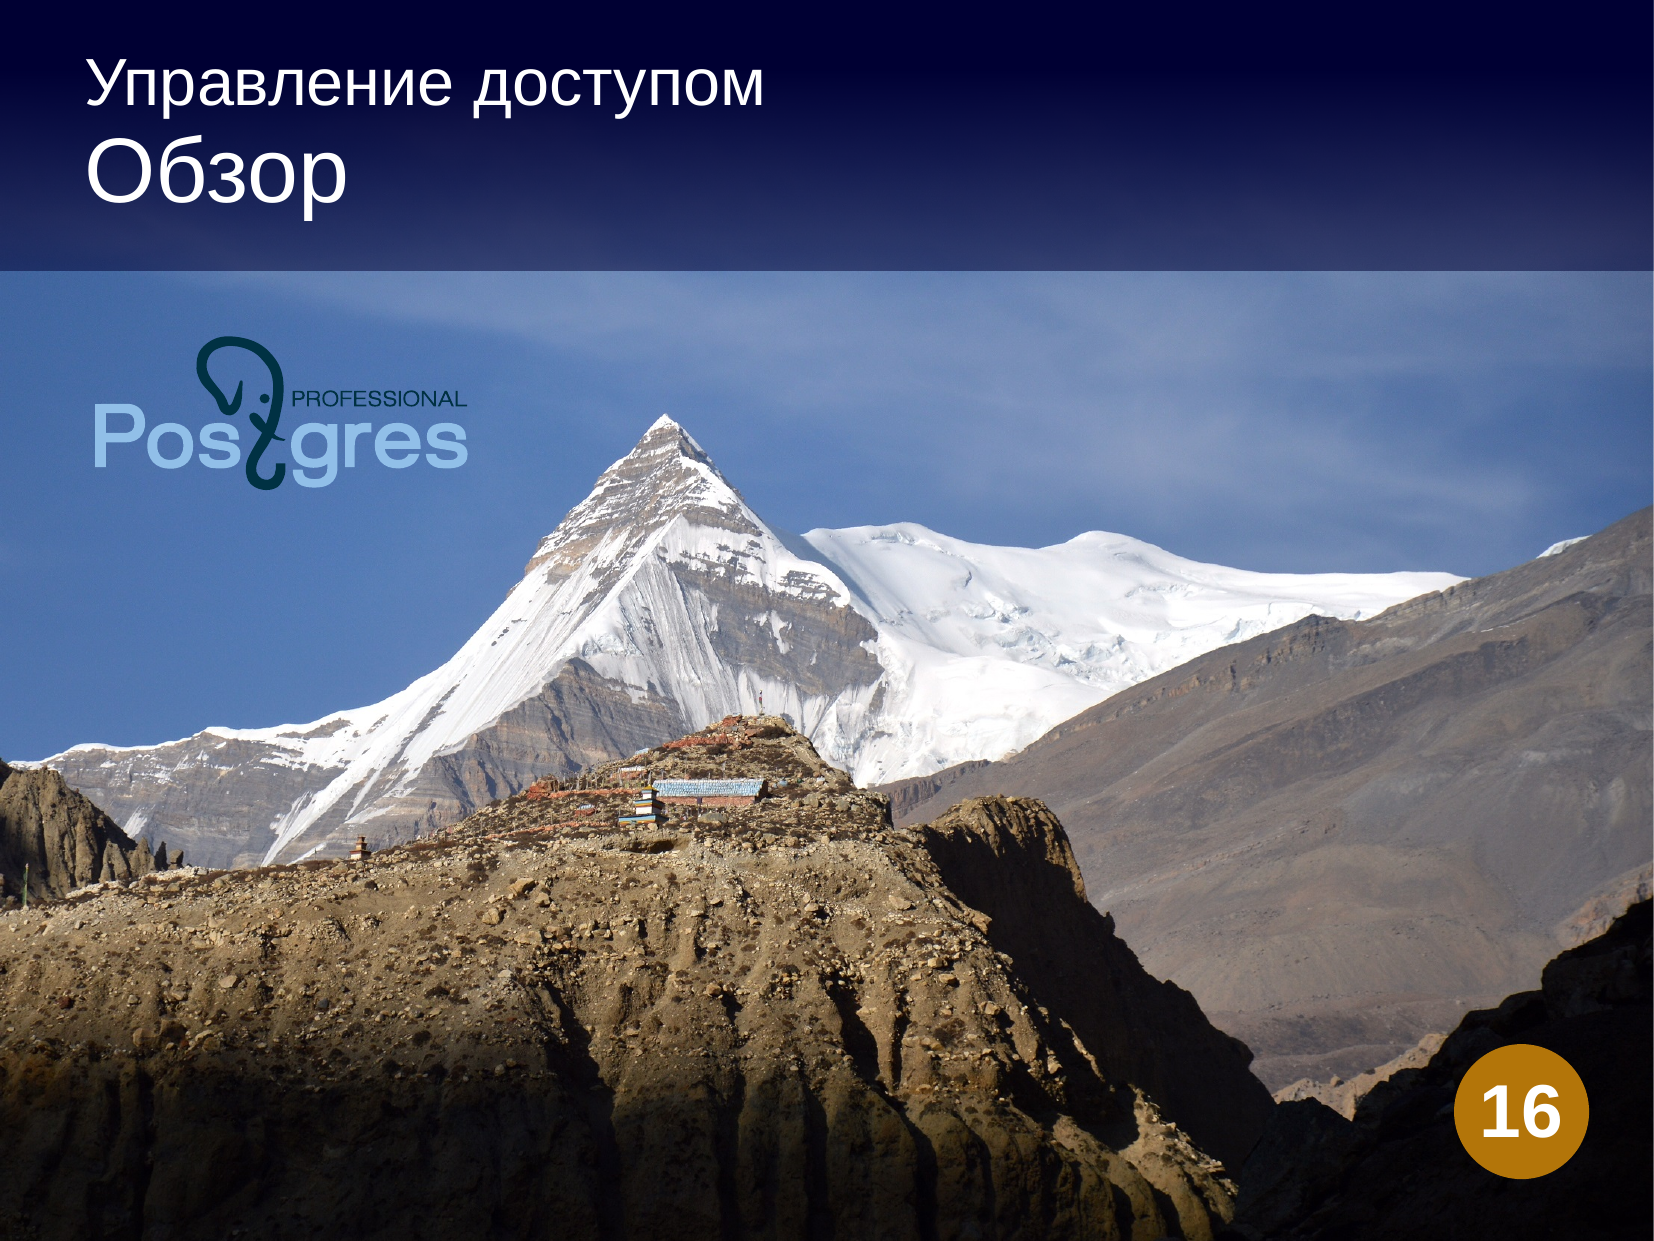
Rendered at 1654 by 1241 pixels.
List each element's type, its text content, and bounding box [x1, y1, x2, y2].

picture [0, 271, 1654, 1241]
title Управление доступом Обзор [84, 44, 1636, 251]
text_box 16 [1454, 1044, 1590, 1180]
